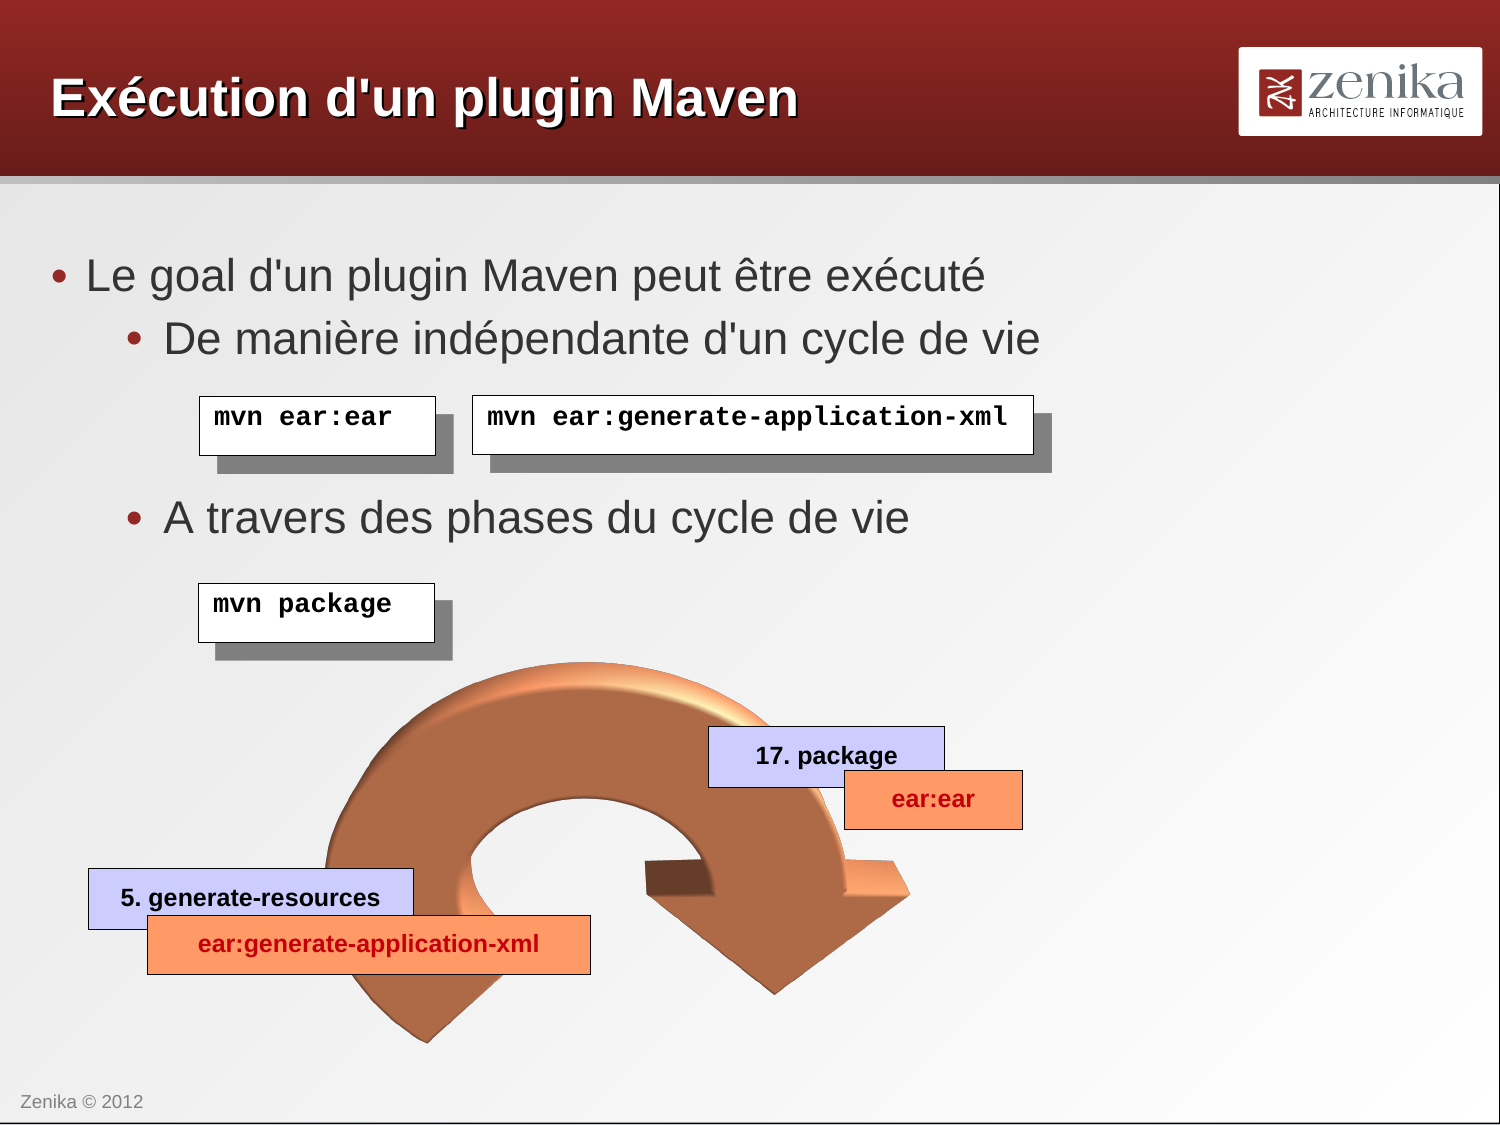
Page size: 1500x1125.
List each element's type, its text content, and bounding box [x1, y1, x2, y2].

picture [1257, 58, 1464, 125]
text_box mvn ear:ear [199, 396, 436, 456]
text_box mvn package [198, 583, 435, 643]
text_box 5. generate-resources [88, 868, 414, 930]
text_box ear:ear [844, 770, 1023, 830]
text_box 17. package [708, 726, 945, 788]
text_box ear:generate-application-xml [147, 915, 591, 975]
title Exécution d'un plugin Maven [50, 15, 1206, 180]
text_box mvn ear:generate-application-xml [472, 395, 1034, 455]
list Le goal d'un plugin Maven peut être exécuté De manière indépendante d'un cycle de vie A travers des phases du cycle de vie [50, 249, 1435, 544]
